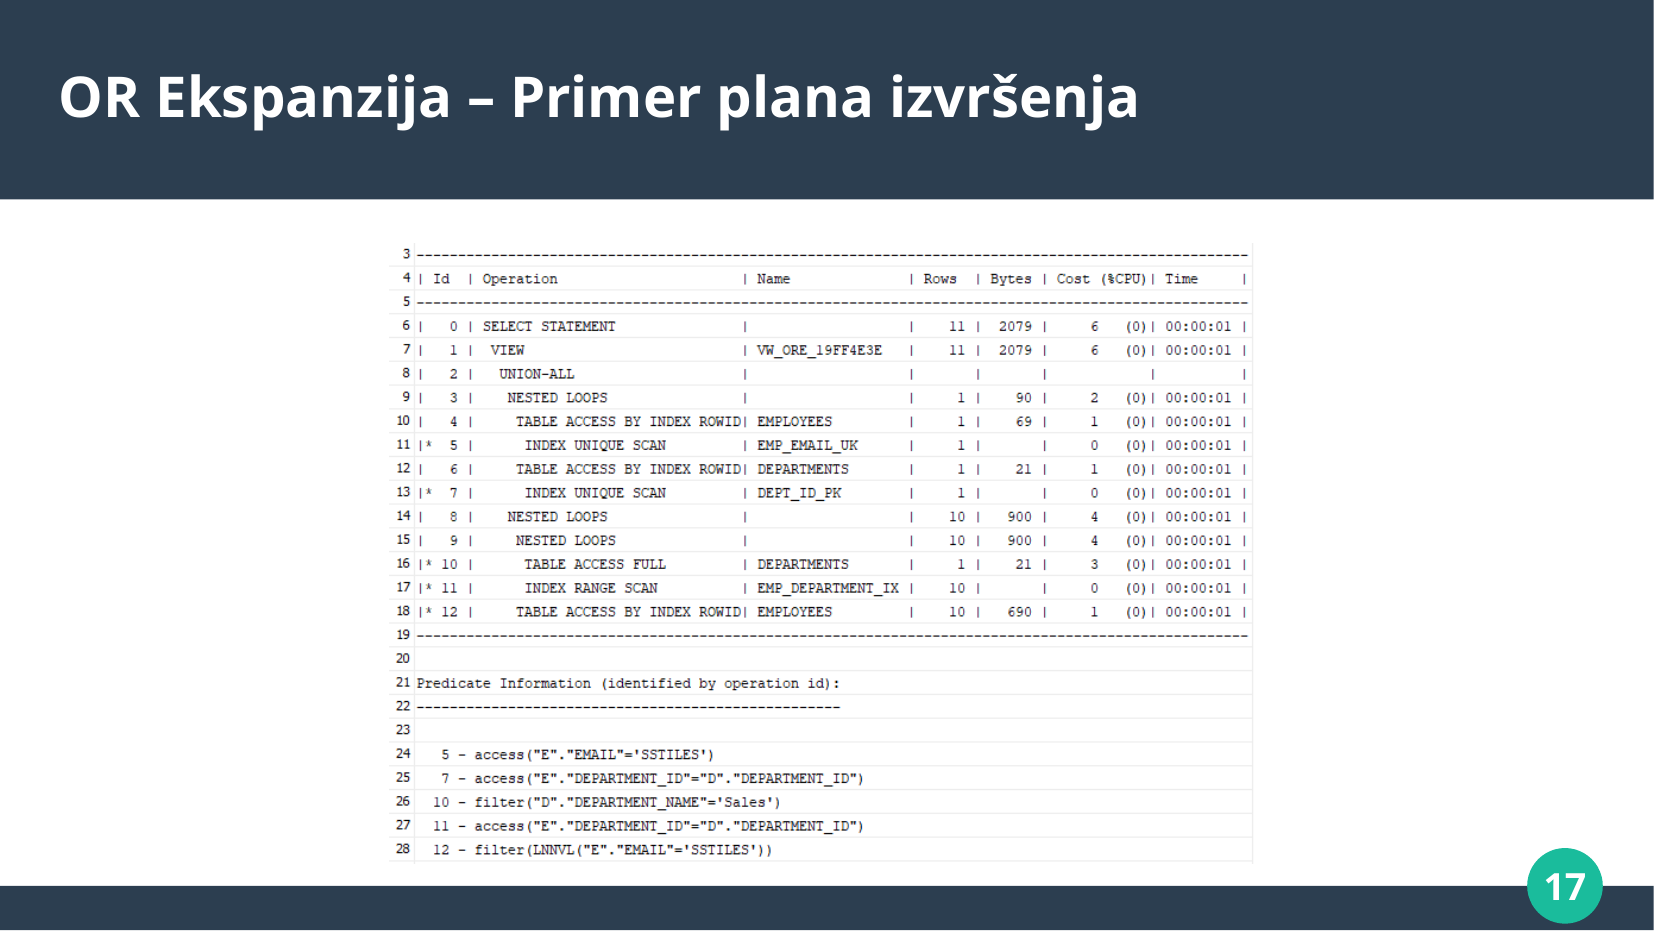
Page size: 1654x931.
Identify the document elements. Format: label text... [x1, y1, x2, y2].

title OR Ekspanzija – Primer plana izvršenja [59, 37, 1595, 155]
picture [389, 243, 1264, 864]
